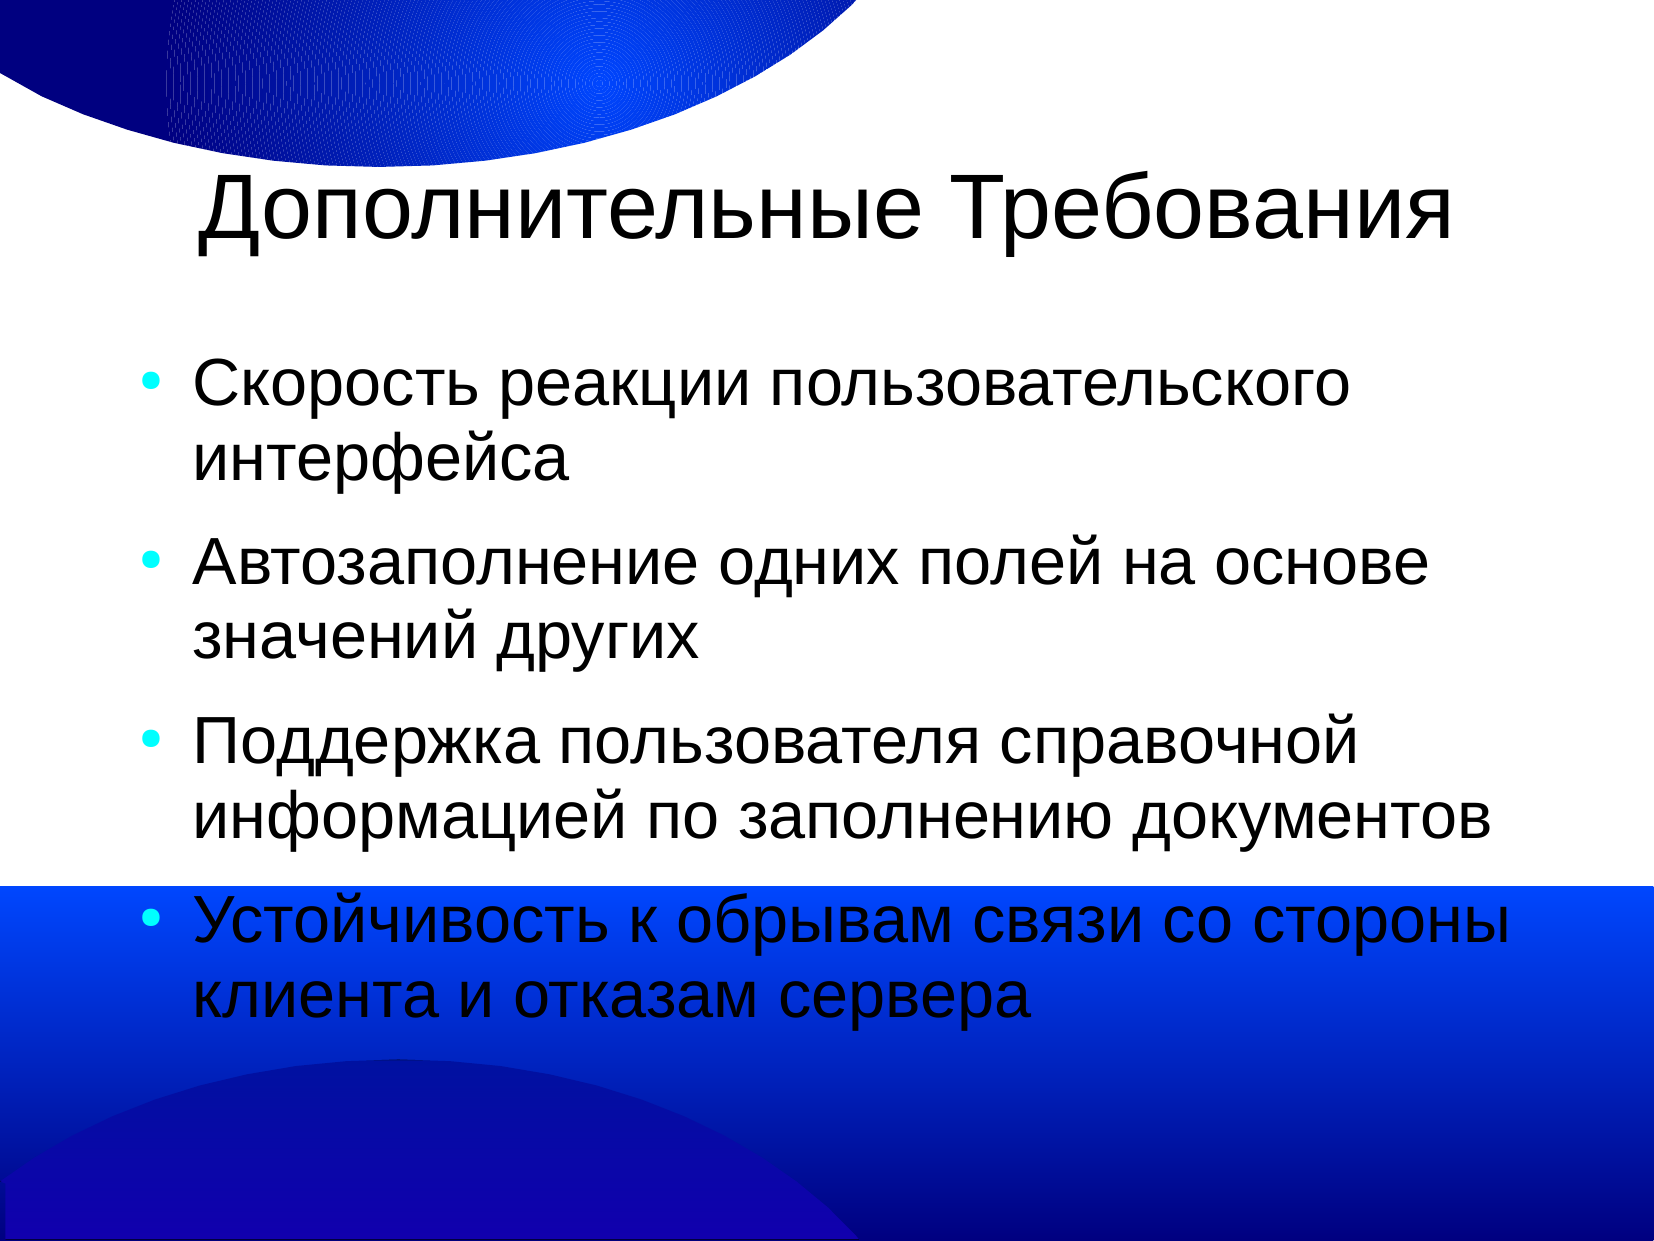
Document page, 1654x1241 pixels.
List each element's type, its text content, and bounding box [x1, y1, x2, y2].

title Дополнительные Требования [121, 110, 1534, 303]
list Скорость реакции пользовательского интерфейса Автозаполнение одних полей на основе значений других Поддержка пользователя справочной информацией по заполнению документов Устойчивость к обрывам связи со стороны клиента и отказам сервера [121, 344, 1534, 1149]
